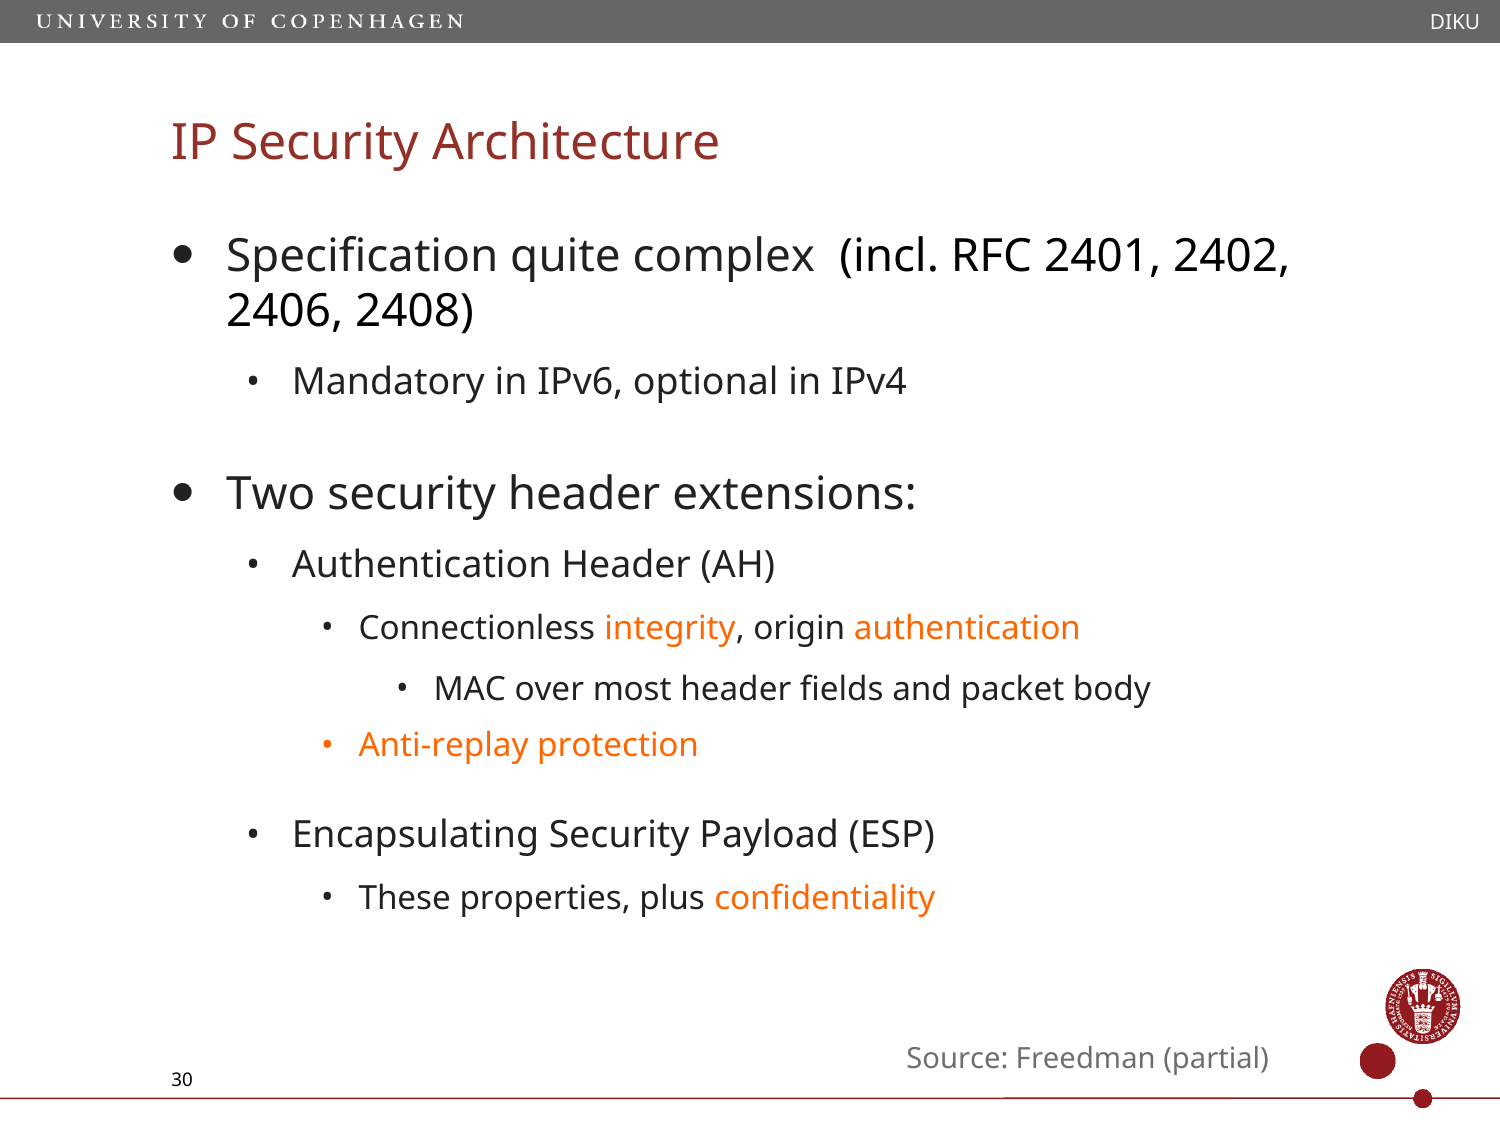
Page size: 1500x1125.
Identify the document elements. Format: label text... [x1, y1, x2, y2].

text_box Source: Freedman (partial) [891, 1031, 1353, 1083]
text_box DIKU [469, 0, 1495, 43]
text_box <number> [171, 1067, 522, 1092]
text_box IP Security Architecture [171, 75, 1329, 171]
text_box Specification quite complex (incl. RFC 2401, 2402, 2406, 2408) Mandatory in IPv6, optional in IPv4 Two security header extensions: Authentication Header (AH) Connectionless integrity, origin authentication MAC over most header fields and packet body Anti-replay protection Encapsulating Security Payload (ESP) These properties, plus confidentiality [171, 225, 1329, 900]
picture [0, 910, 1500, 1122]
